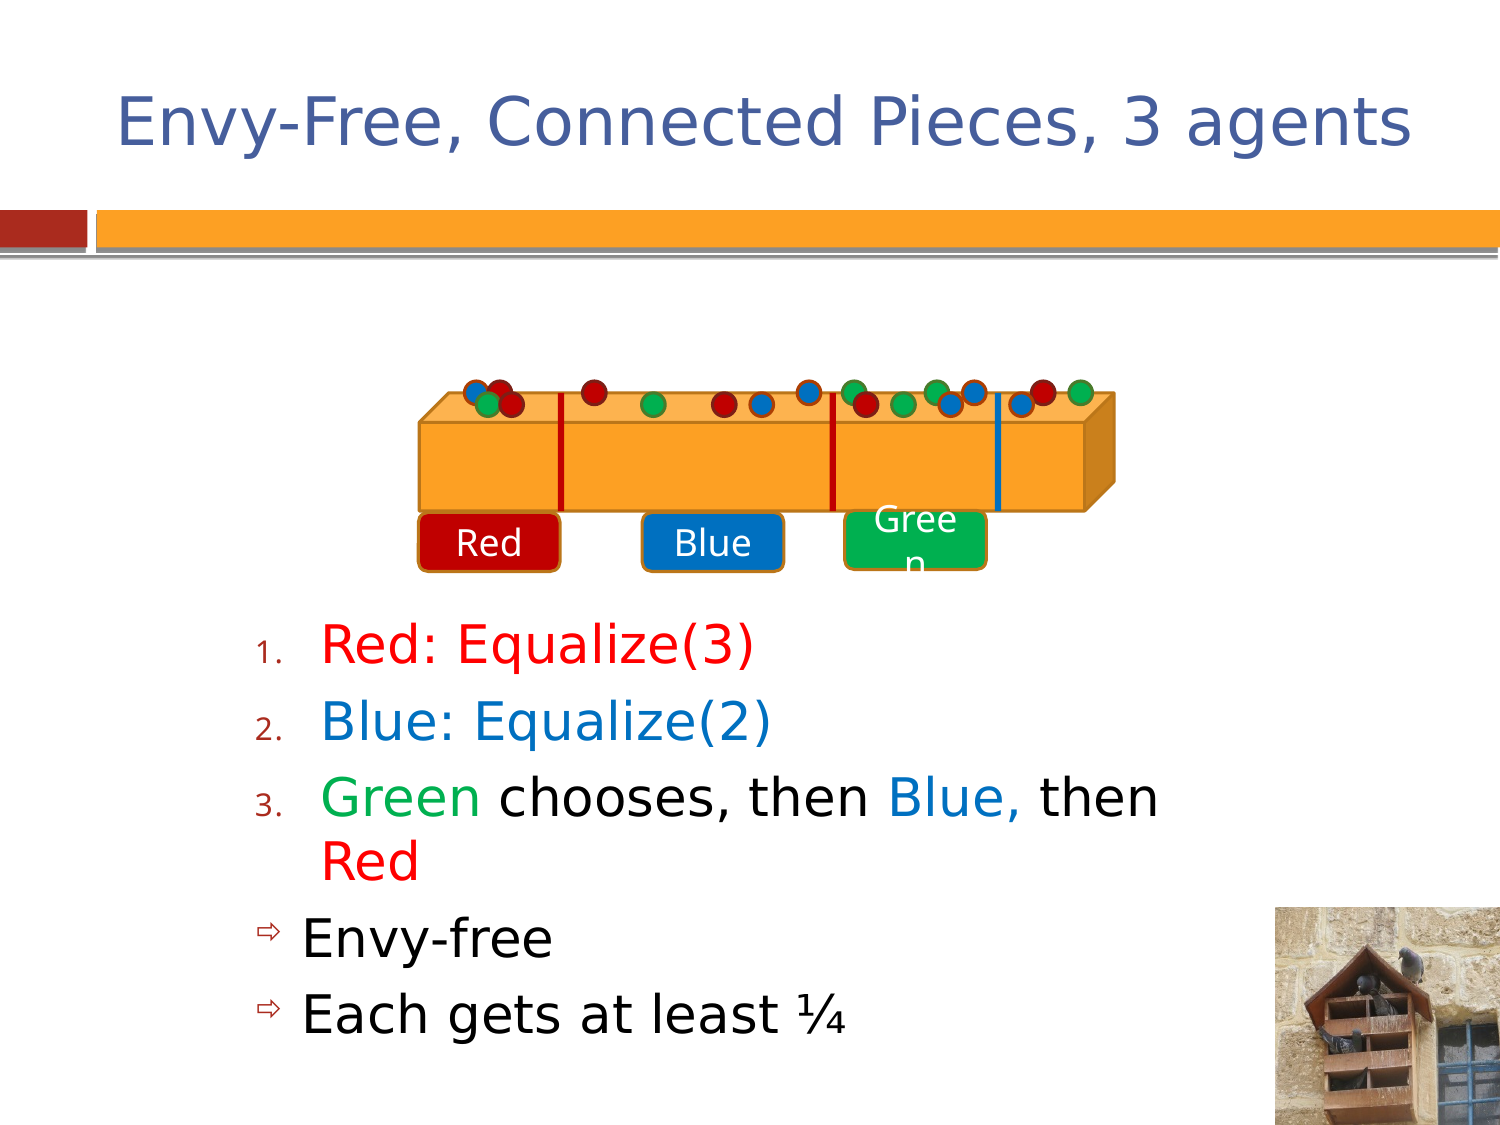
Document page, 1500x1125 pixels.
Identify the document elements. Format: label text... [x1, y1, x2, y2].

text_box [712, 392, 737, 417]
text_box [891, 392, 916, 417]
text_box [842, 381, 878, 417]
picture [1275, 907, 1500, 1125]
text_box [464, 381, 524, 417]
text_box [582, 381, 607, 405]
text_box [925, 381, 963, 417]
text_box [419, 423, 557, 511]
text_box [1068, 381, 1093, 405]
text_box [962, 381, 987, 405]
text_box [1009, 381, 1056, 417]
text_box [641, 392, 666, 417]
text_box Blue [642, 512, 784, 572]
title Envy-Free, Connected Pieces, 3 agents [100, 37, 1438, 200]
text_box [1002, 393, 1115, 511]
text_box [749, 392, 774, 417]
text_box [797, 381, 821, 405]
text_box Green [844, 510, 987, 570]
text_box [565, 423, 829, 511]
text_box Red [418, 512, 561, 572]
list Red: Equalize(3) Blue: Equalize(2) Green chooses, then Blue, then Red Envy-free Each gets at least ¼ [240, 296, 1257, 1053]
text_box Green [909, 559, 920, 570]
text_box [836, 423, 994, 511]
